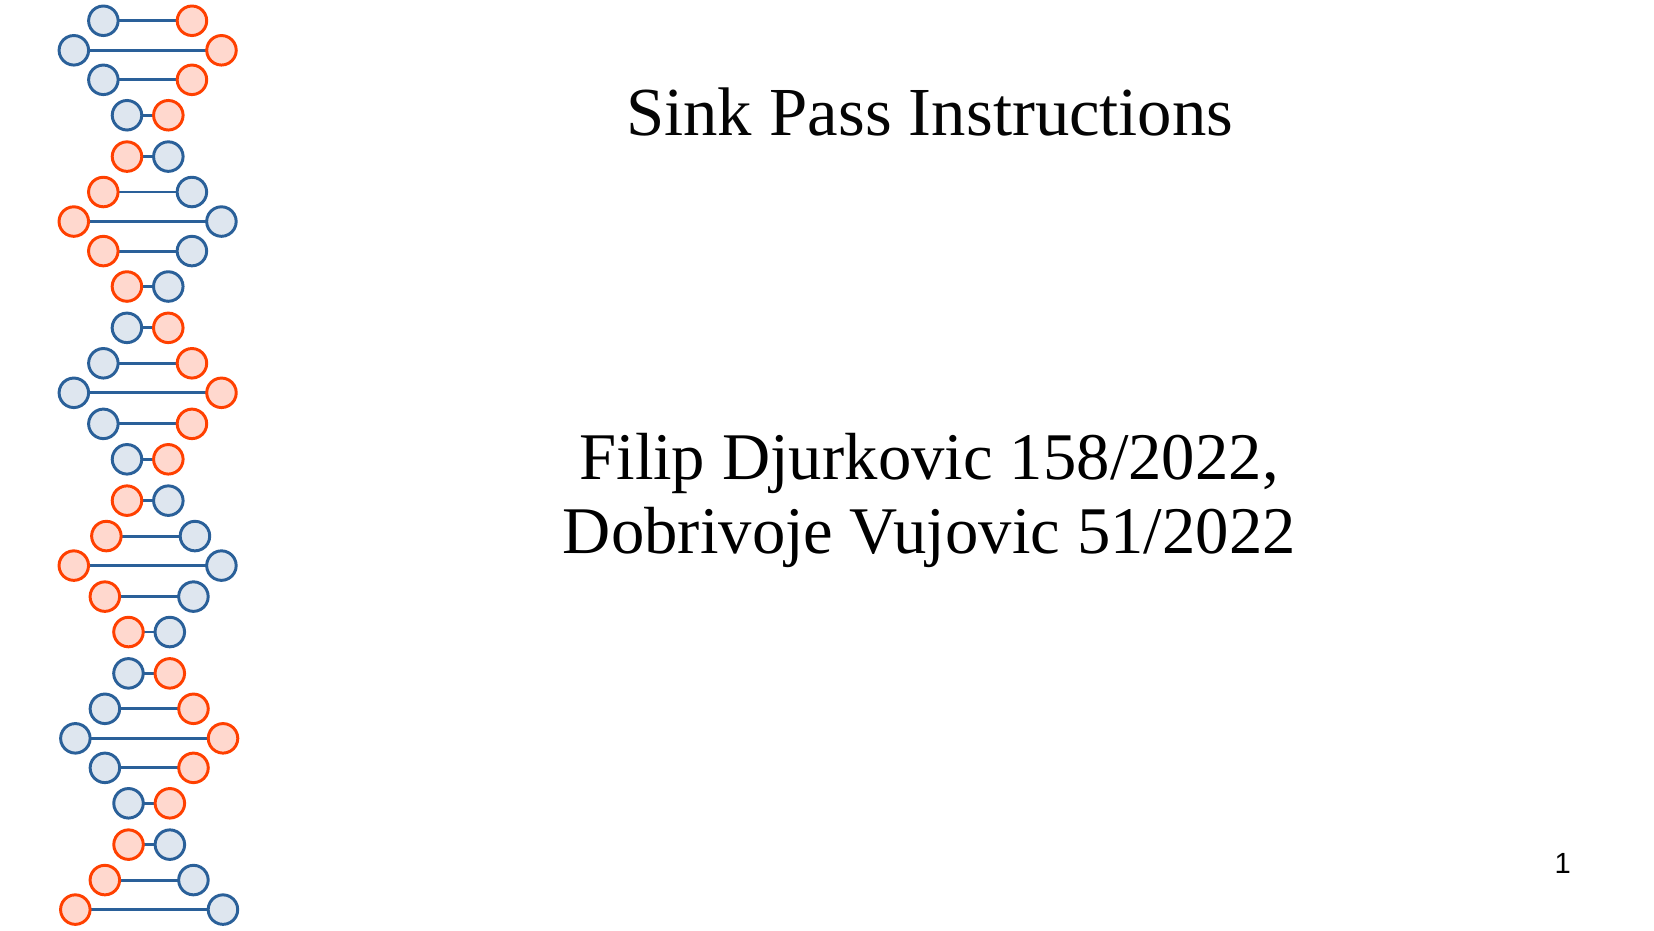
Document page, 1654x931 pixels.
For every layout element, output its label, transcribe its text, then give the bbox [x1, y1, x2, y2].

subtitle Filip Djurkovic 158/2022, Dobrivoje Vujovic 51/2022 [265, 224, 1595, 764]
title Sink Pass Instructions [265, 35, 1595, 189]
